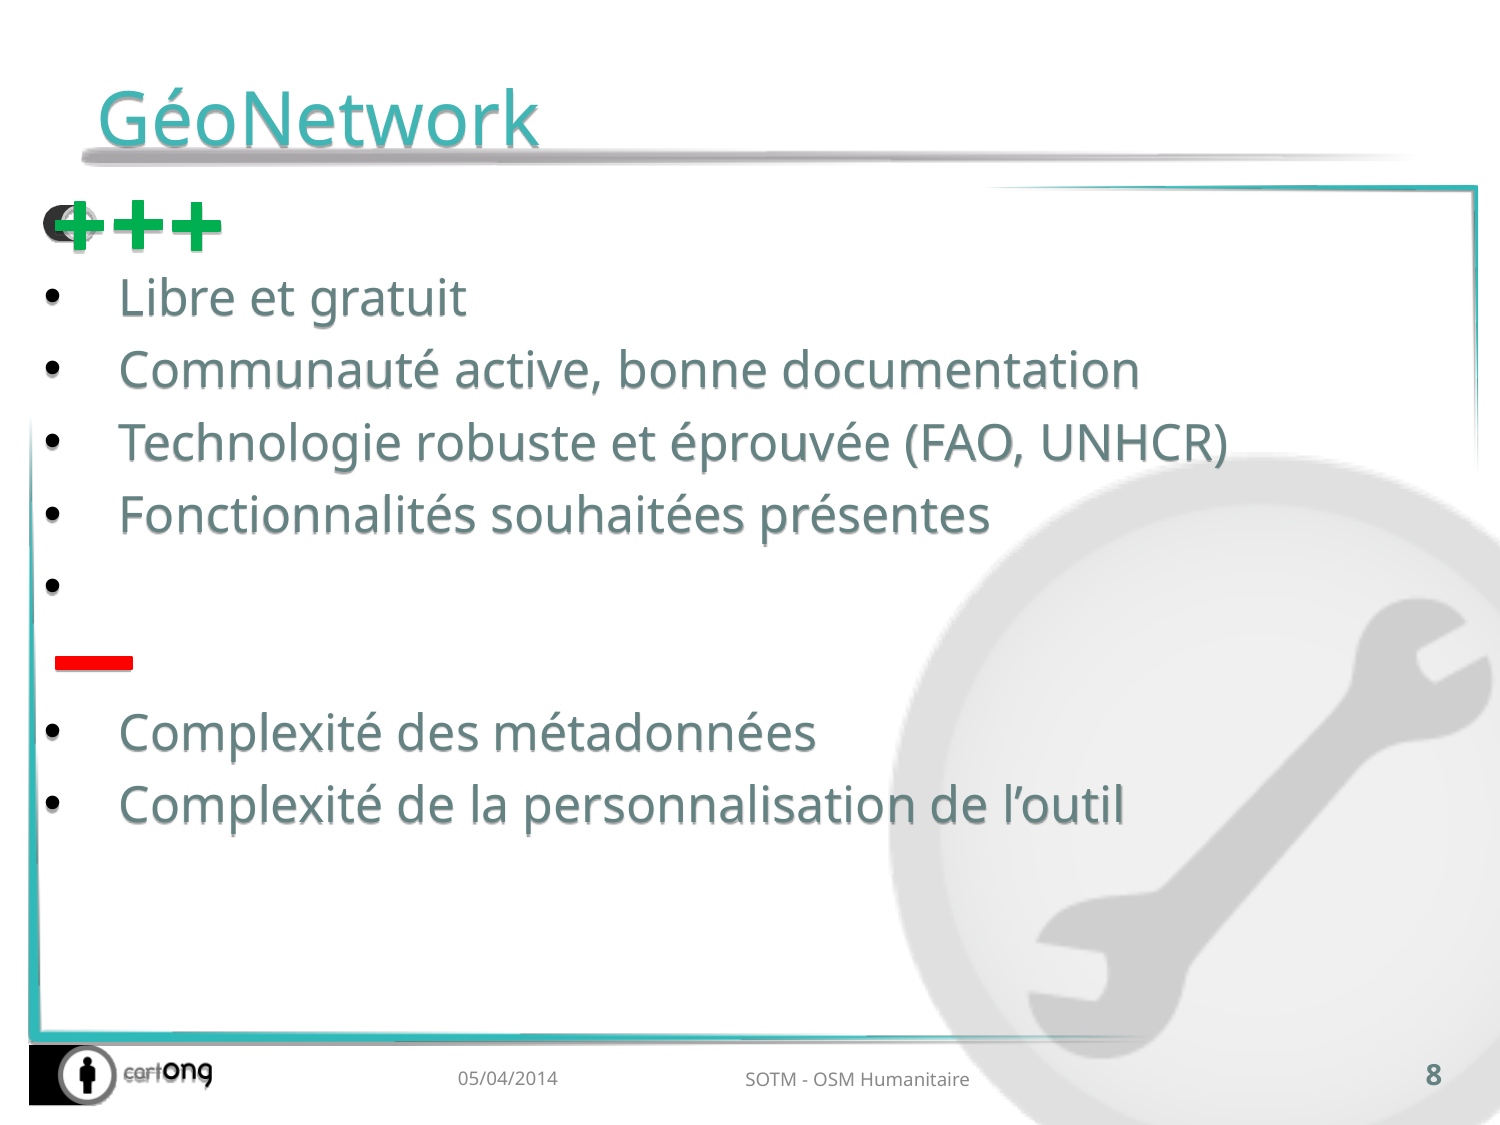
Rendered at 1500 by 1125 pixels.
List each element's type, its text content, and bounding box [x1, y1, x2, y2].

text_box [56, 657, 132, 669]
text_box SOTM - OSM Humanitaire [620, 1048, 1096, 1109]
text_box 05/04/2014 [442, 1048, 596, 1109]
text_box 8 [1387, 1046, 1481, 1107]
title GéoNetwork [81, 63, 1432, 148]
text_box [56, 201, 104, 250]
text_box [172, 202, 221, 250]
text_box [114, 200, 162, 249]
list Libre et gratuit Communauté active, bonne documentation Technologie robuste et éprouvée (FAO, UNHCR) Fonctionnalités souhaitées présentes Complexité des métadonnées Complexité de la personnalisation de l’outil [28, 185, 1479, 1042]
